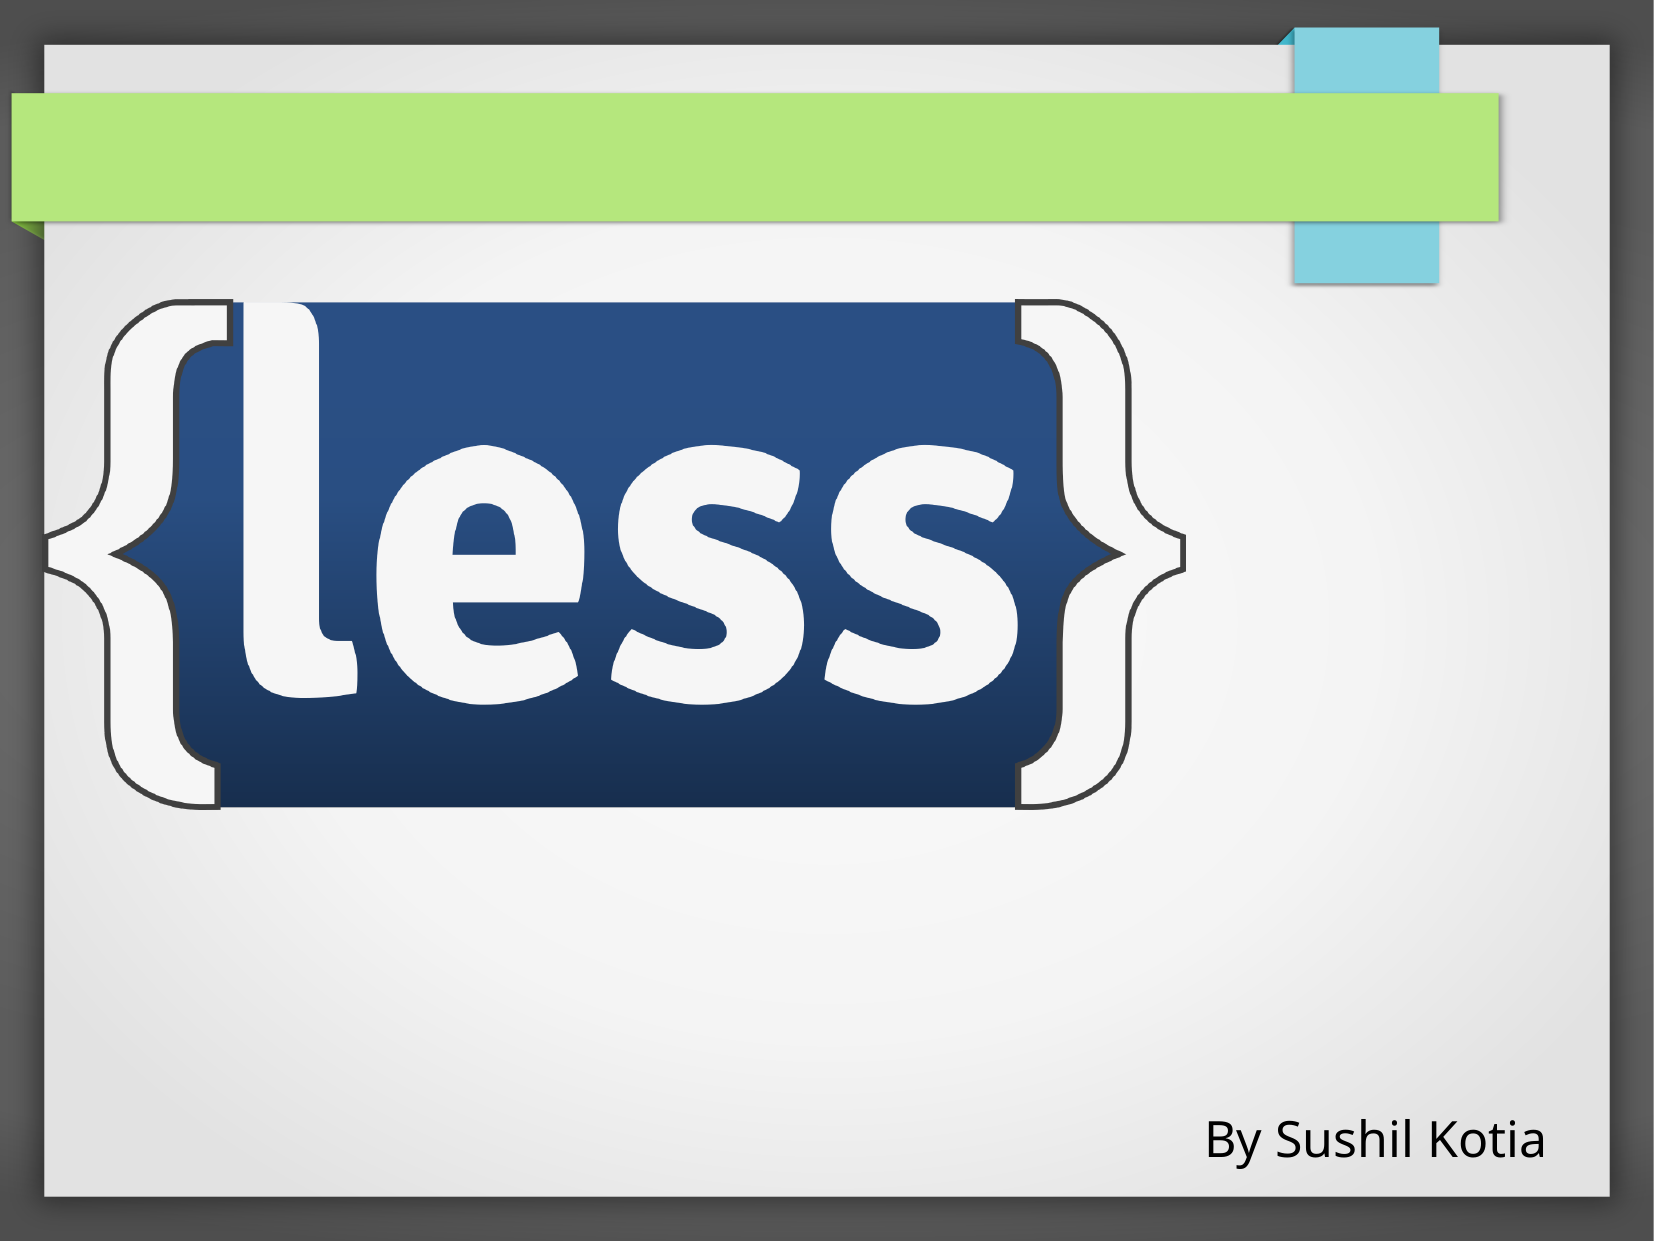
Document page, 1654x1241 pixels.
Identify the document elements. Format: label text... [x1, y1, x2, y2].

picture [0, 0, 1654, 1241]
title By Sushil Kotia [60, 1035, 1549, 1241]
